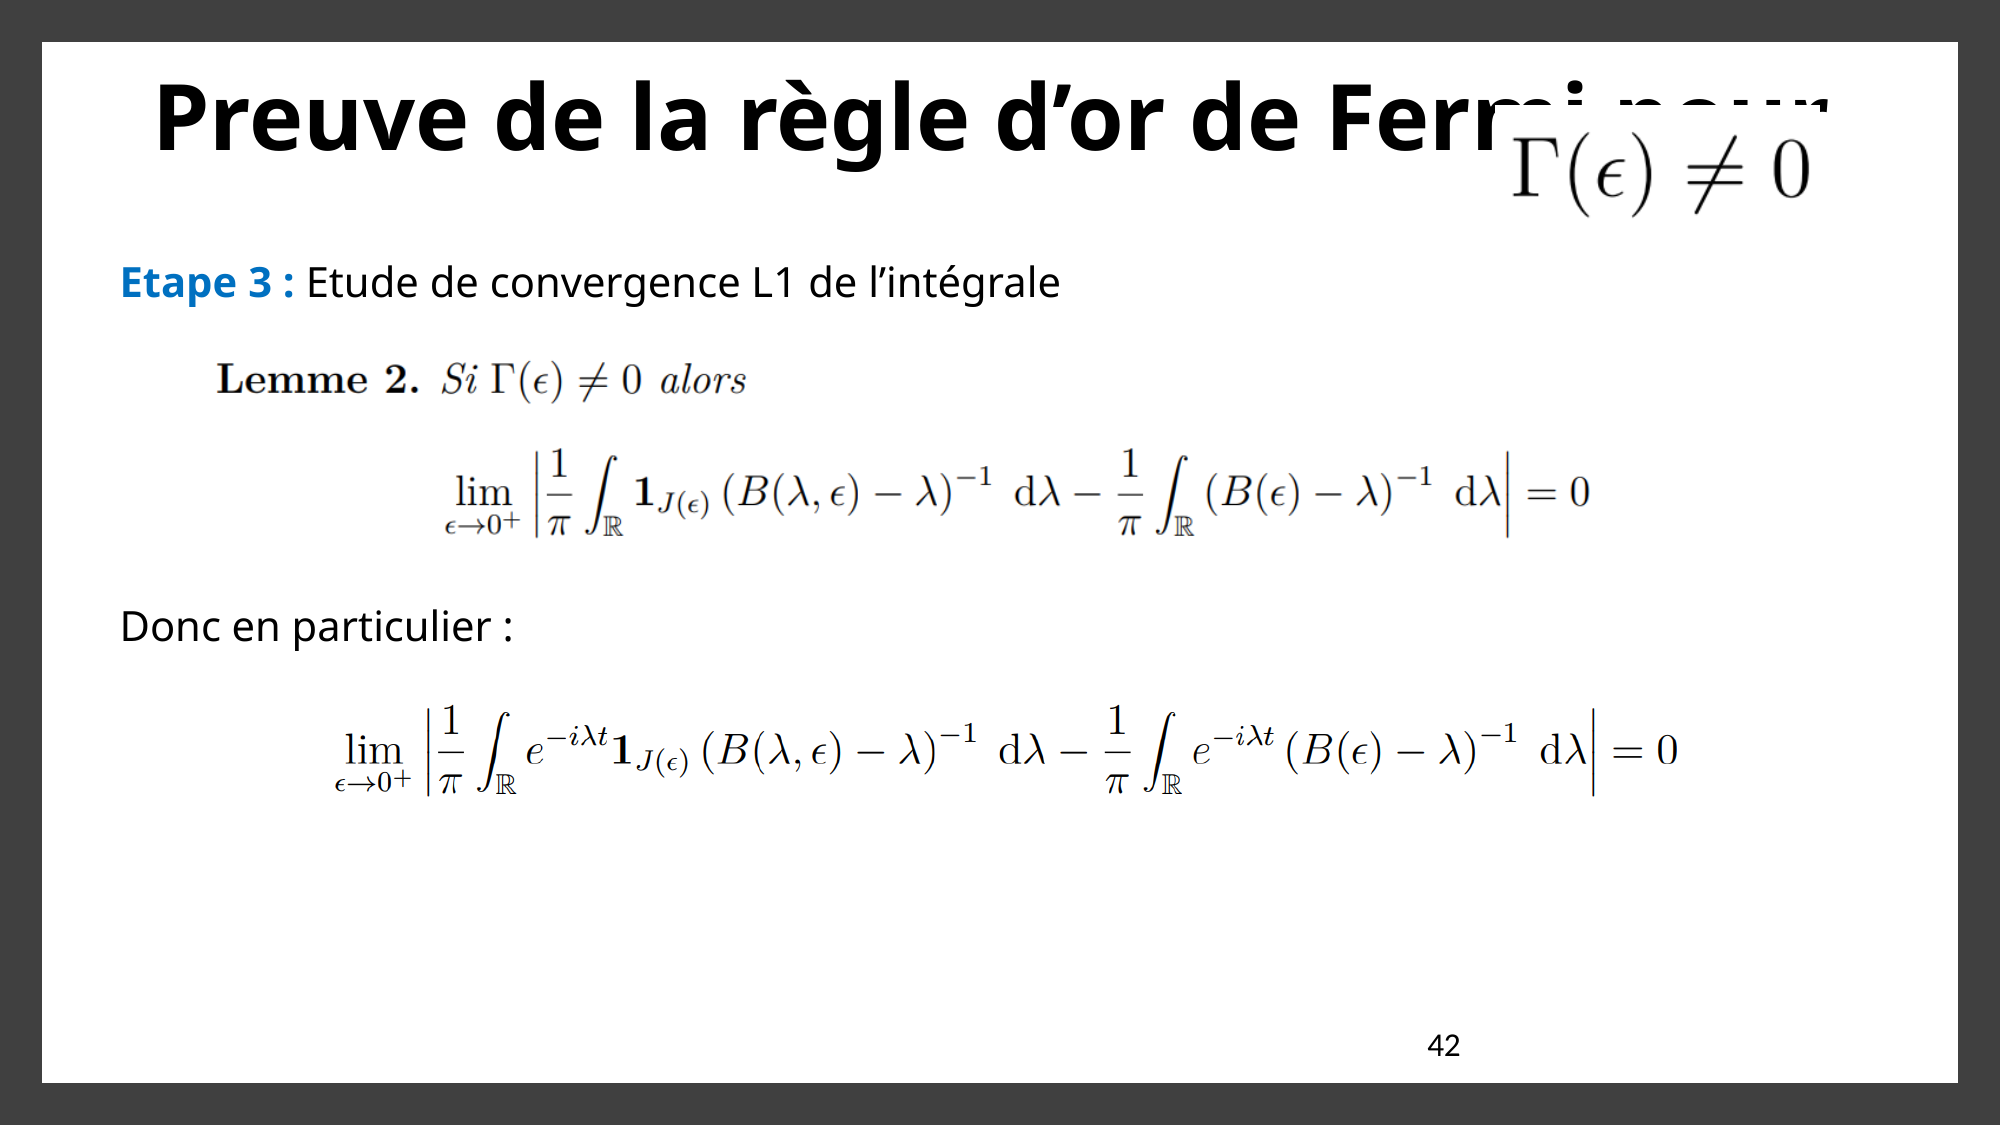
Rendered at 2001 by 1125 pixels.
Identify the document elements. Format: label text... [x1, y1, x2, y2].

picture [210, 348, 1592, 557]
picture [322, 668, 1678, 811]
text_box [0, 0, 2000, 1125]
title Preuve de la règle d’or de Fermi pour [137, 61, 1863, 248]
text_box Etape 3 : Etude de convergence L1 de l’intégrale [104, 248, 1932, 315]
text_box Donc en particulier : [104, 592, 1932, 659]
picture [1495, 105, 1820, 225]
